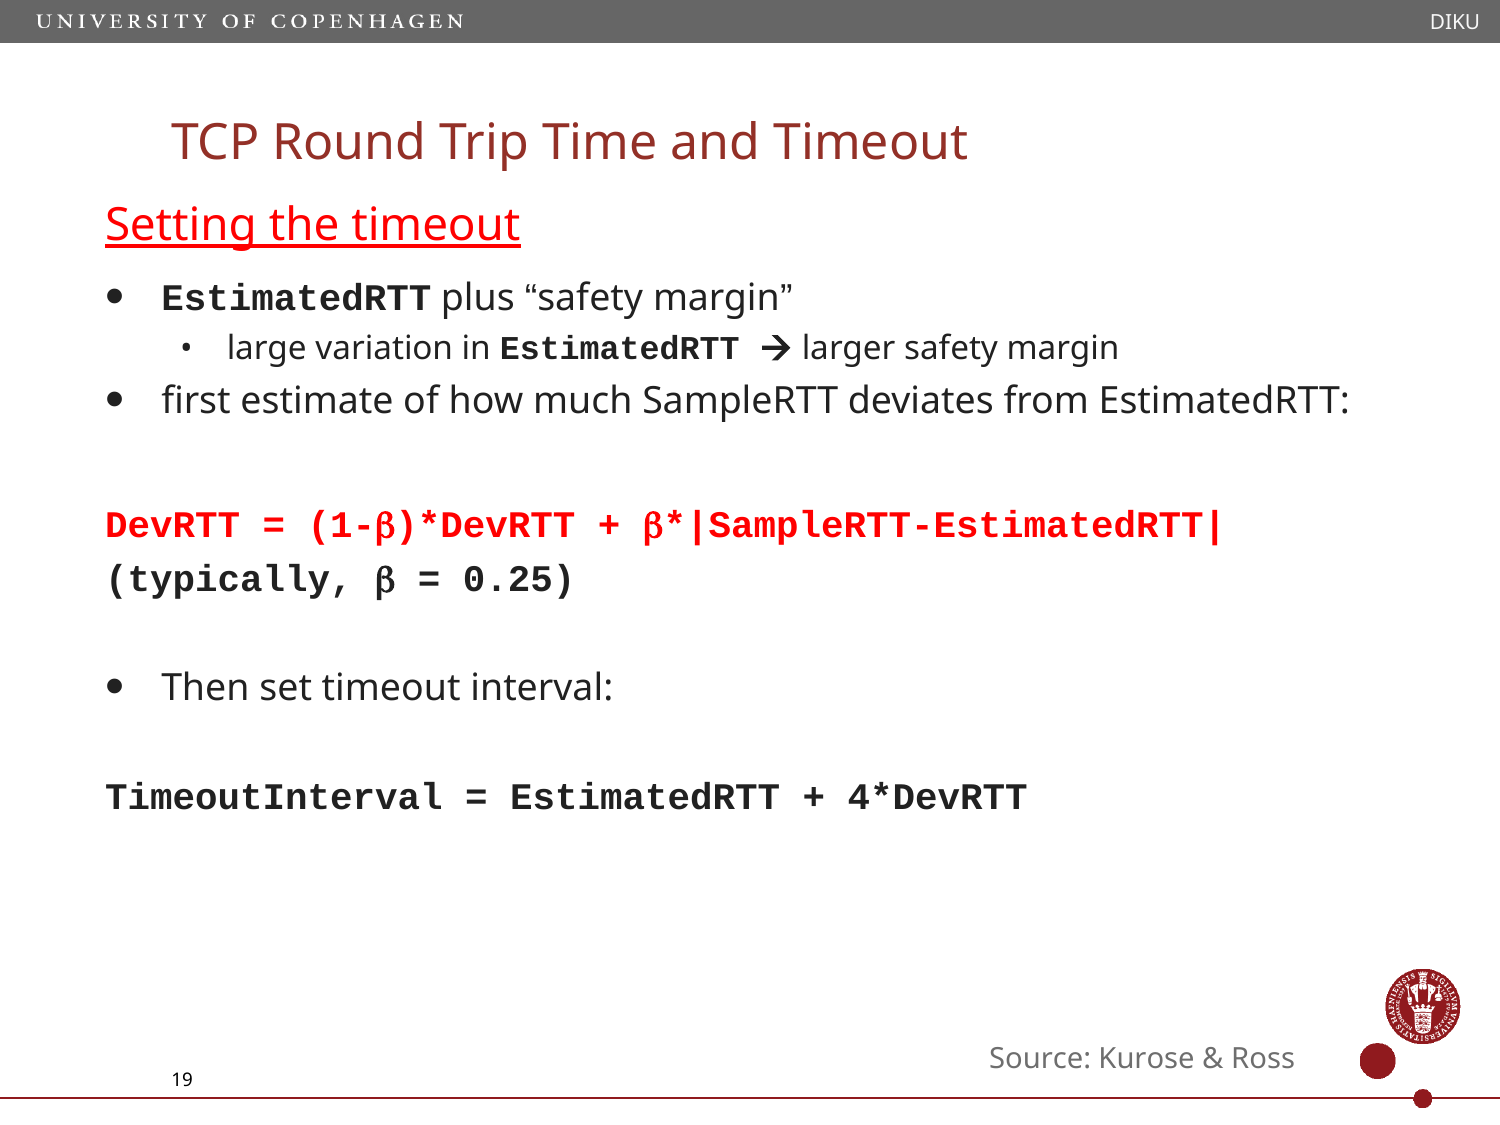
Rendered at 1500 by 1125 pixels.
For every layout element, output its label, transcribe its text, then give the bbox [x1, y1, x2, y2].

picture [0, 910, 1500, 1122]
list Setting the timeout EstimatedRTT plus “safety margin” large variation in EstimatedRTT  larger safety margin first estimate of how much SampleRTT deviates from EstimatedRTT: DevRTT = (1-)*DevRTT + *|SampleRTT-EstimatedRTT| (typically,  = 0.25) Then set timeout interval: TimeoutInterval = EstimatedRTT + 4*DevRTT [105, 195, 1426, 1036]
text_box <number> [171, 1067, 522, 1092]
text_box Source: Kurose & Ross [974, 1031, 1341, 1083]
text_box DIKU [469, 0, 1495, 43]
title TCP Round Trip Time and Timeout [171, 75, 1329, 171]
